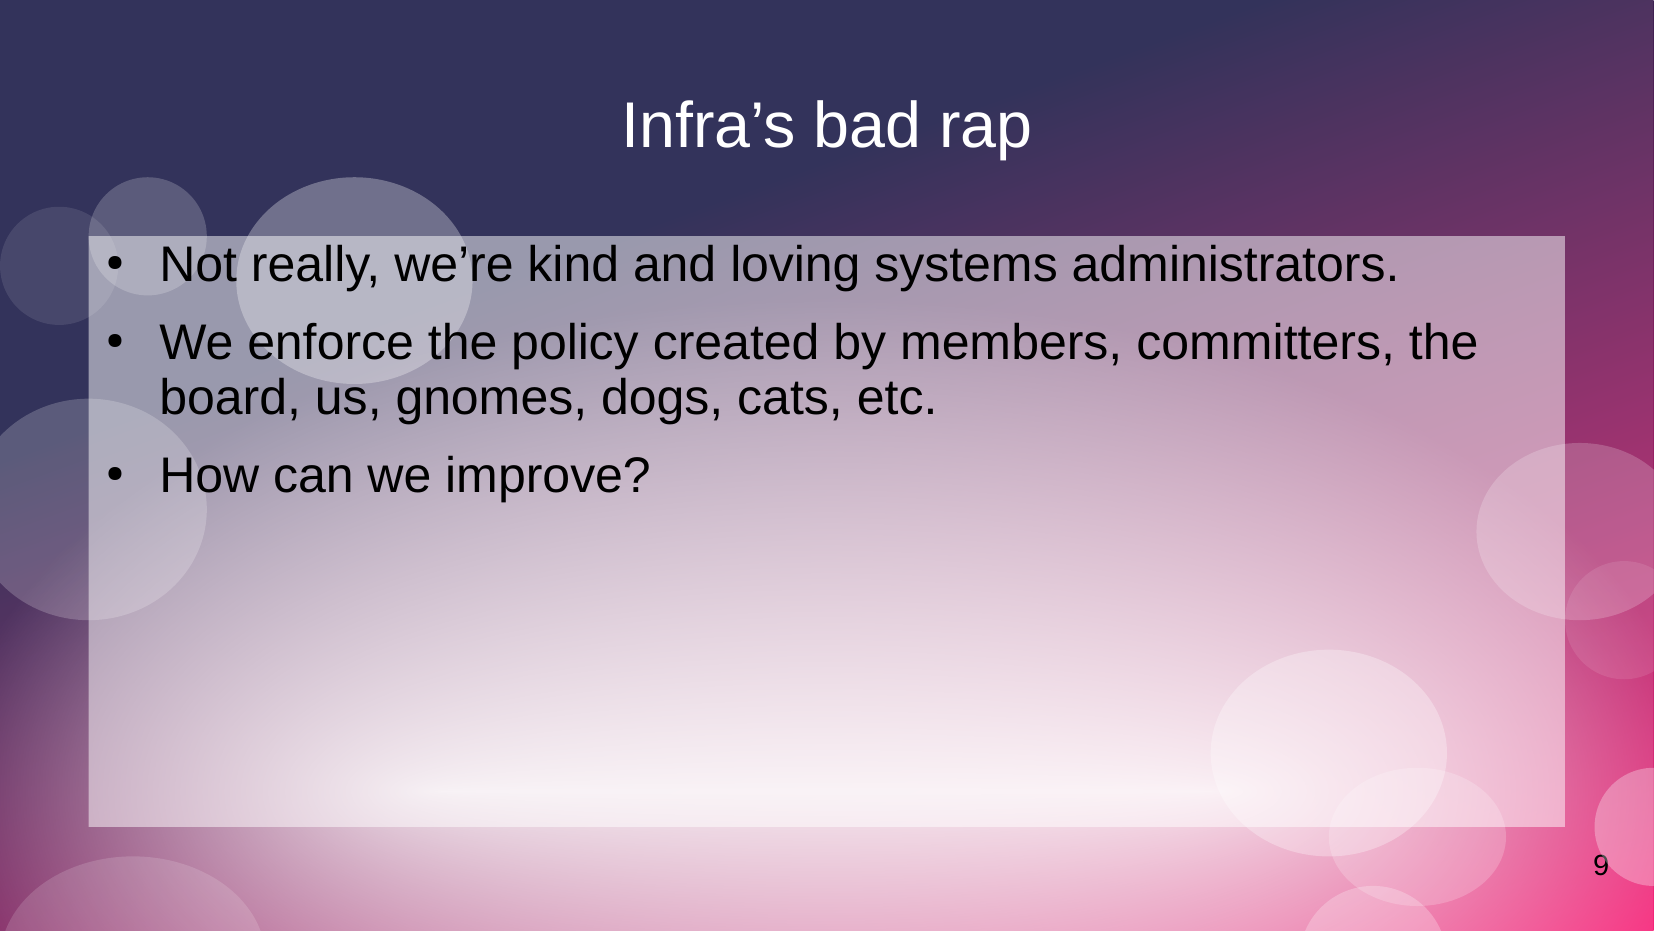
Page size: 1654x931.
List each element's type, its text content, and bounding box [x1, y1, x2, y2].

title Infra’s bad rap [88, 44, 1565, 207]
list Not really, we’re kind and loving systems administrators. We enforce the policy created by members, committers, the board, us, gnomes, dogs, cats, etc. How can we improve? [88, 236, 1565, 827]
